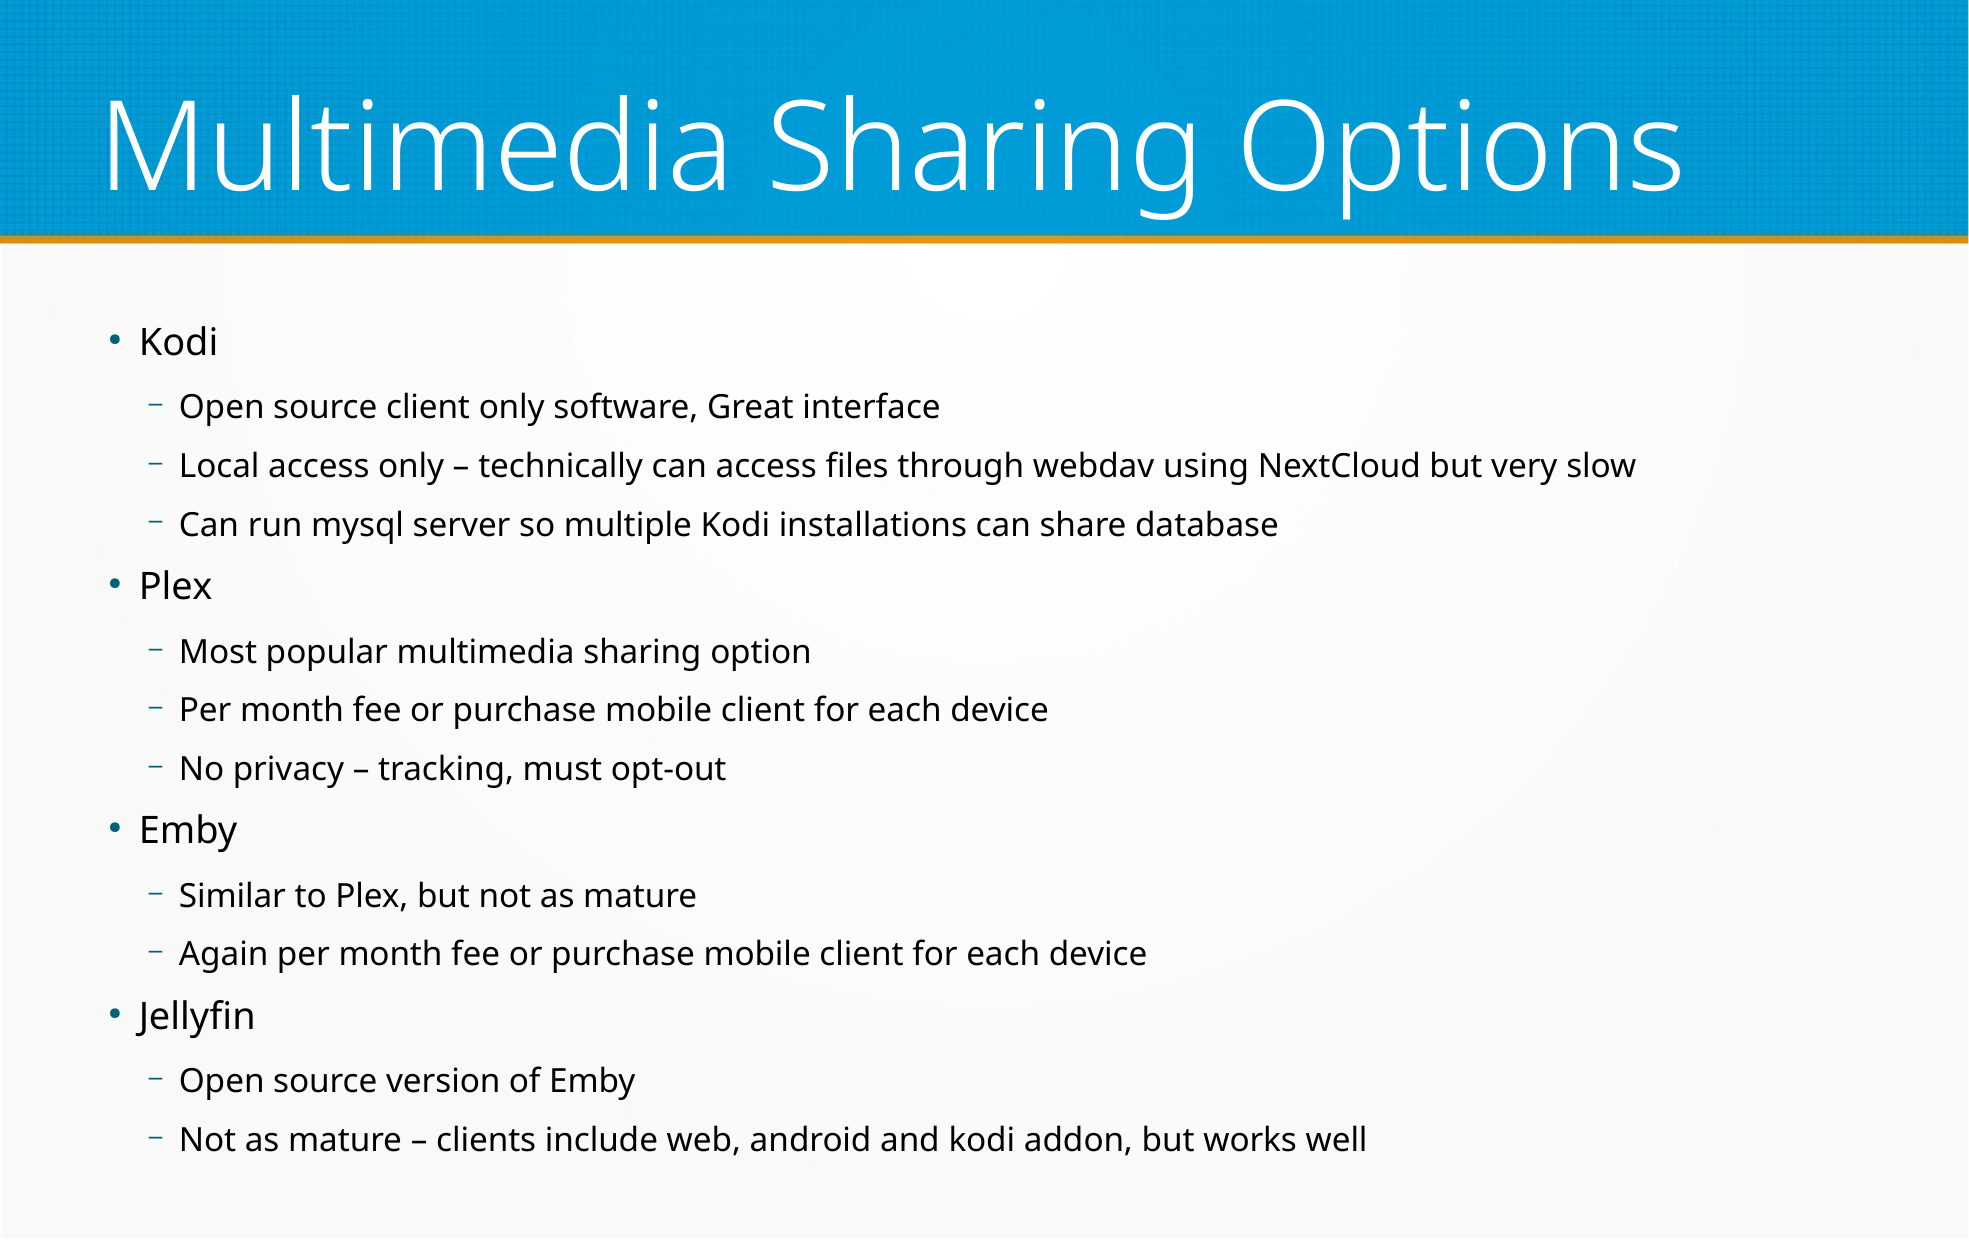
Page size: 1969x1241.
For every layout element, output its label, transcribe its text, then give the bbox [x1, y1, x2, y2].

picture [0, 233, 1969, 1241]
title Multimedia Sharing Options [98, 19, 1870, 227]
list Kodi Open source client only software, Great interface Local access only – technically can access files through webdav using NextCloud but very slow Can run mysql server so multiple Kodi installations can share database Plex Most popular multimedia sharing option Per month fee or purchase mobile client for each device No privacy – tracking, must opt-out Emby Similar to Plex, but not as mature Again per month fee or purchase mobile client for each device Jellyfin Open source version of Emby Not as mature – clients include web, android and kodi addon, but works well [98, 315, 1861, 1171]
